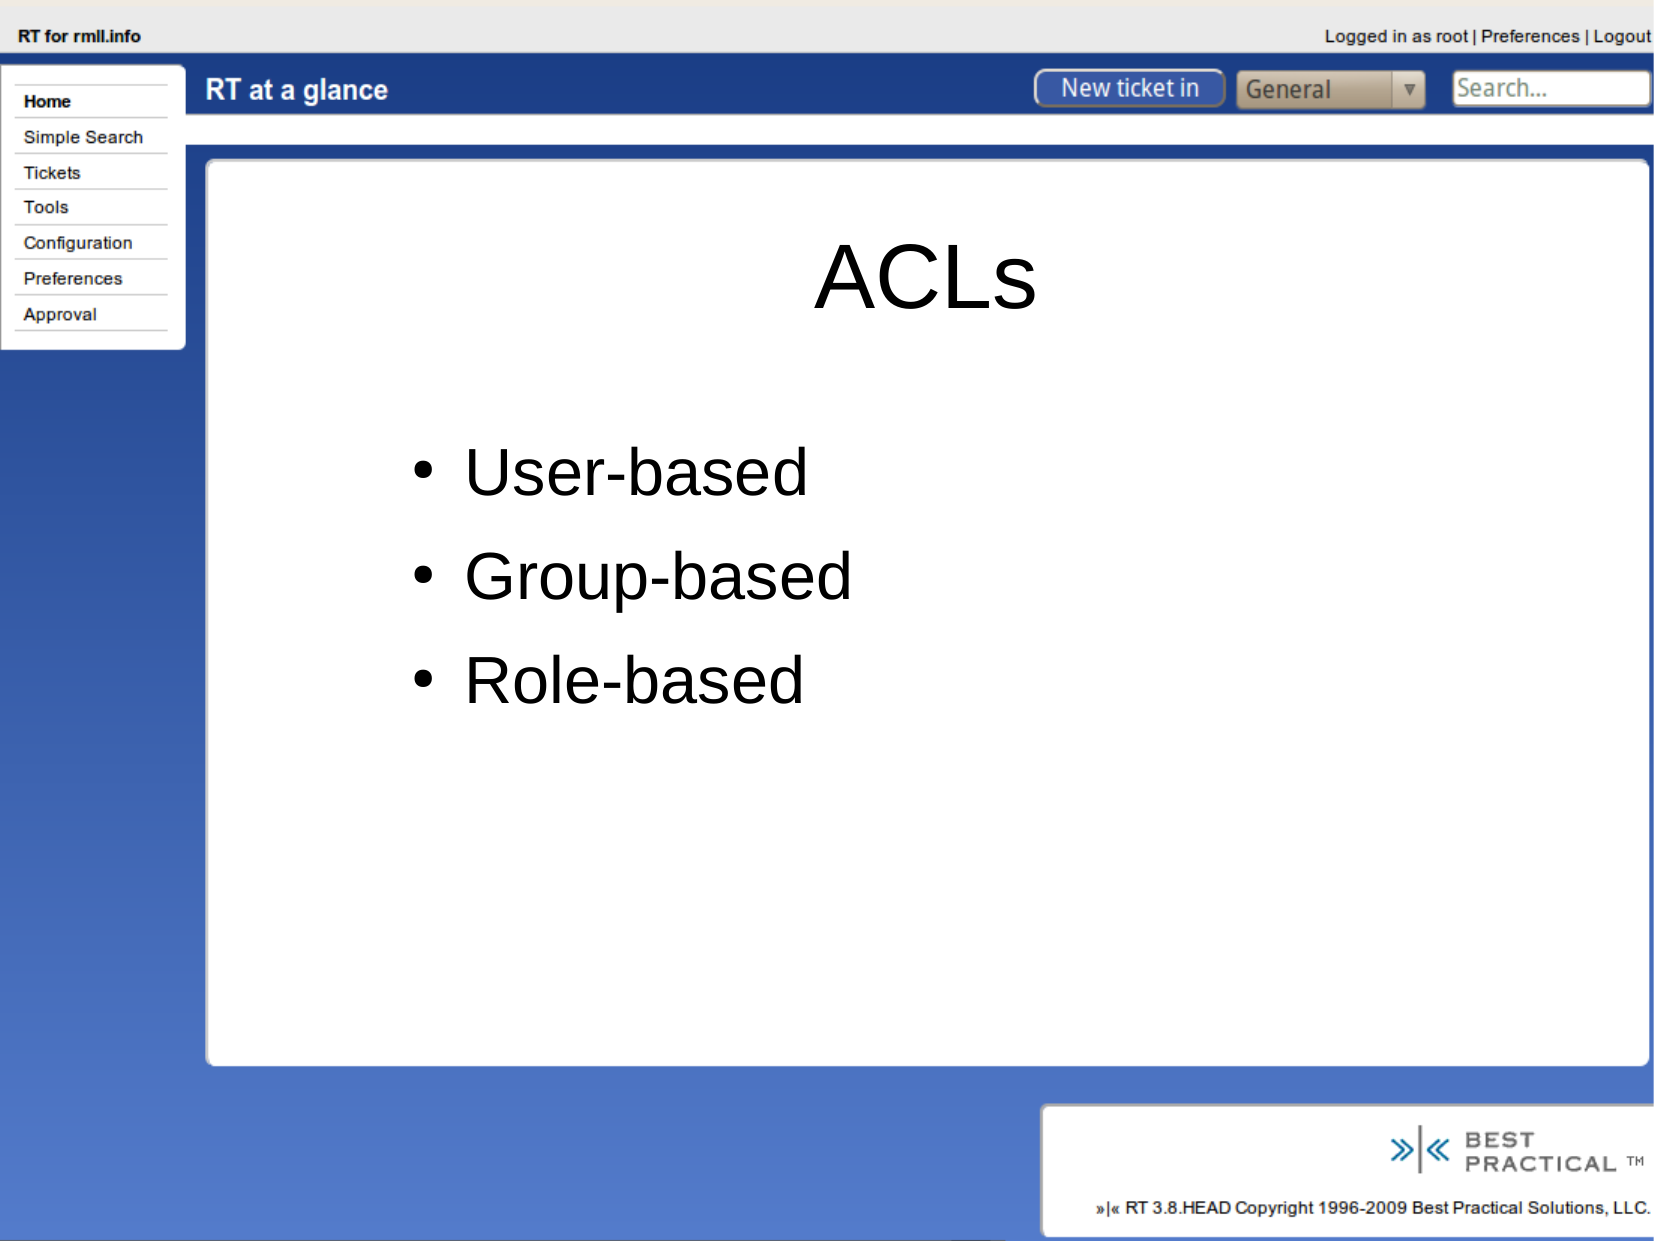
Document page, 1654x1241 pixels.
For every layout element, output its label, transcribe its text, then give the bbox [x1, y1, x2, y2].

list User-based Group-based Role-based [393, 434, 1472, 1122]
title ACLs [211, 177, 1642, 377]
picture [468, 0, 1654, 1241]
